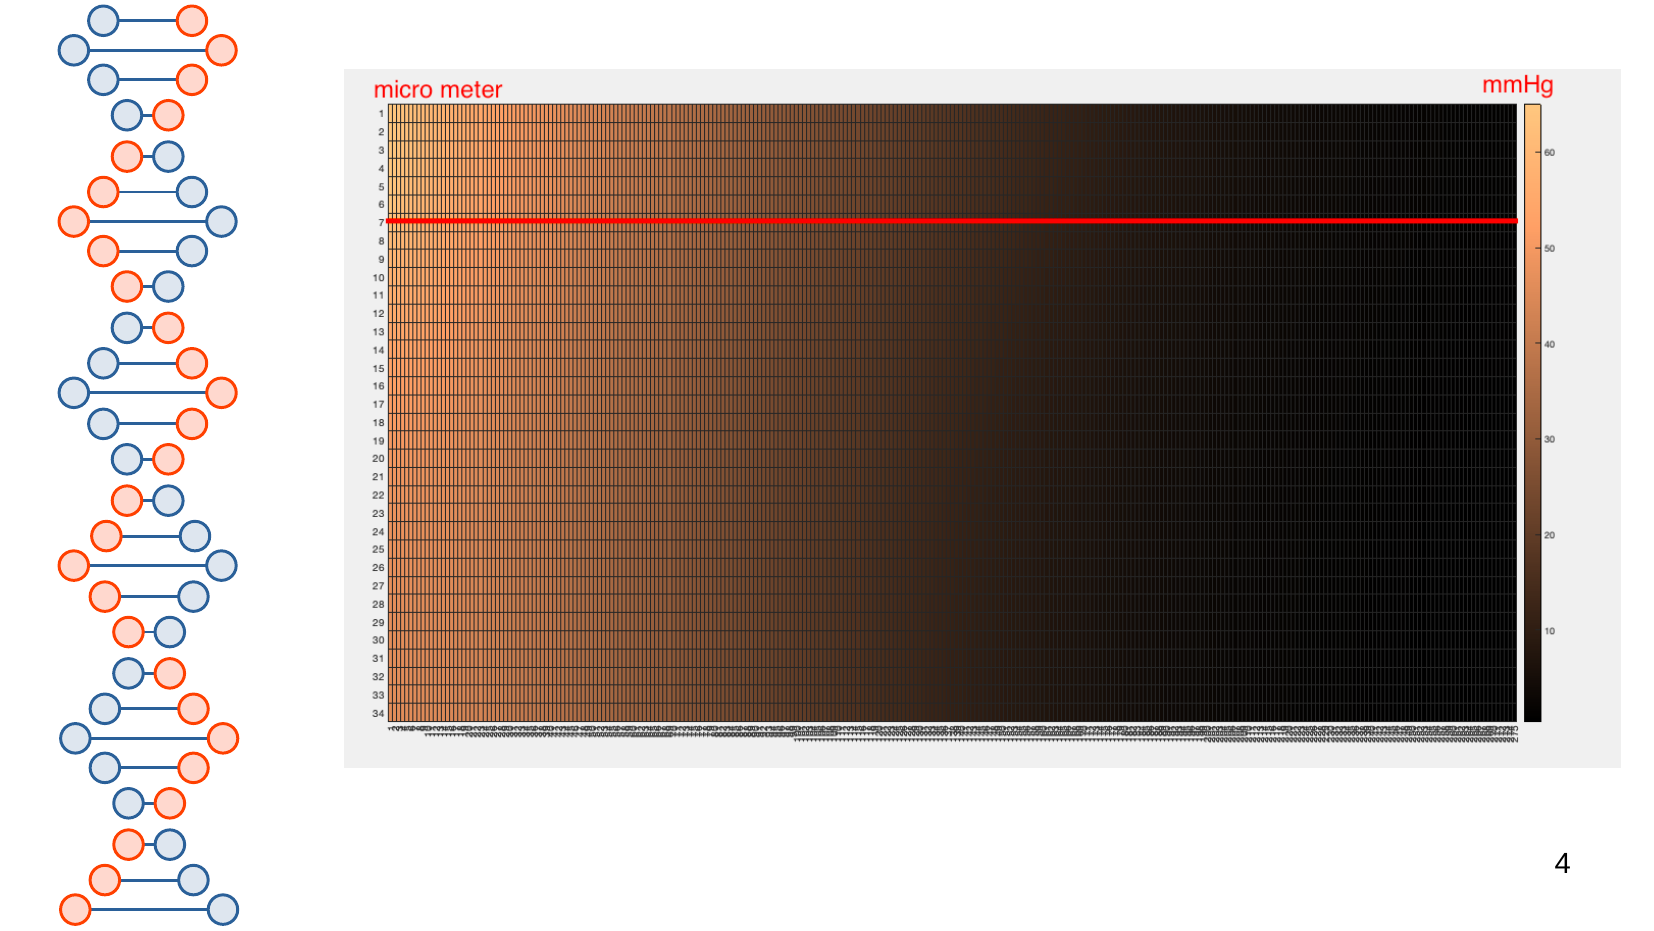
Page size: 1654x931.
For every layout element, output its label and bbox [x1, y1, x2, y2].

picture [344, 69, 1621, 768]
